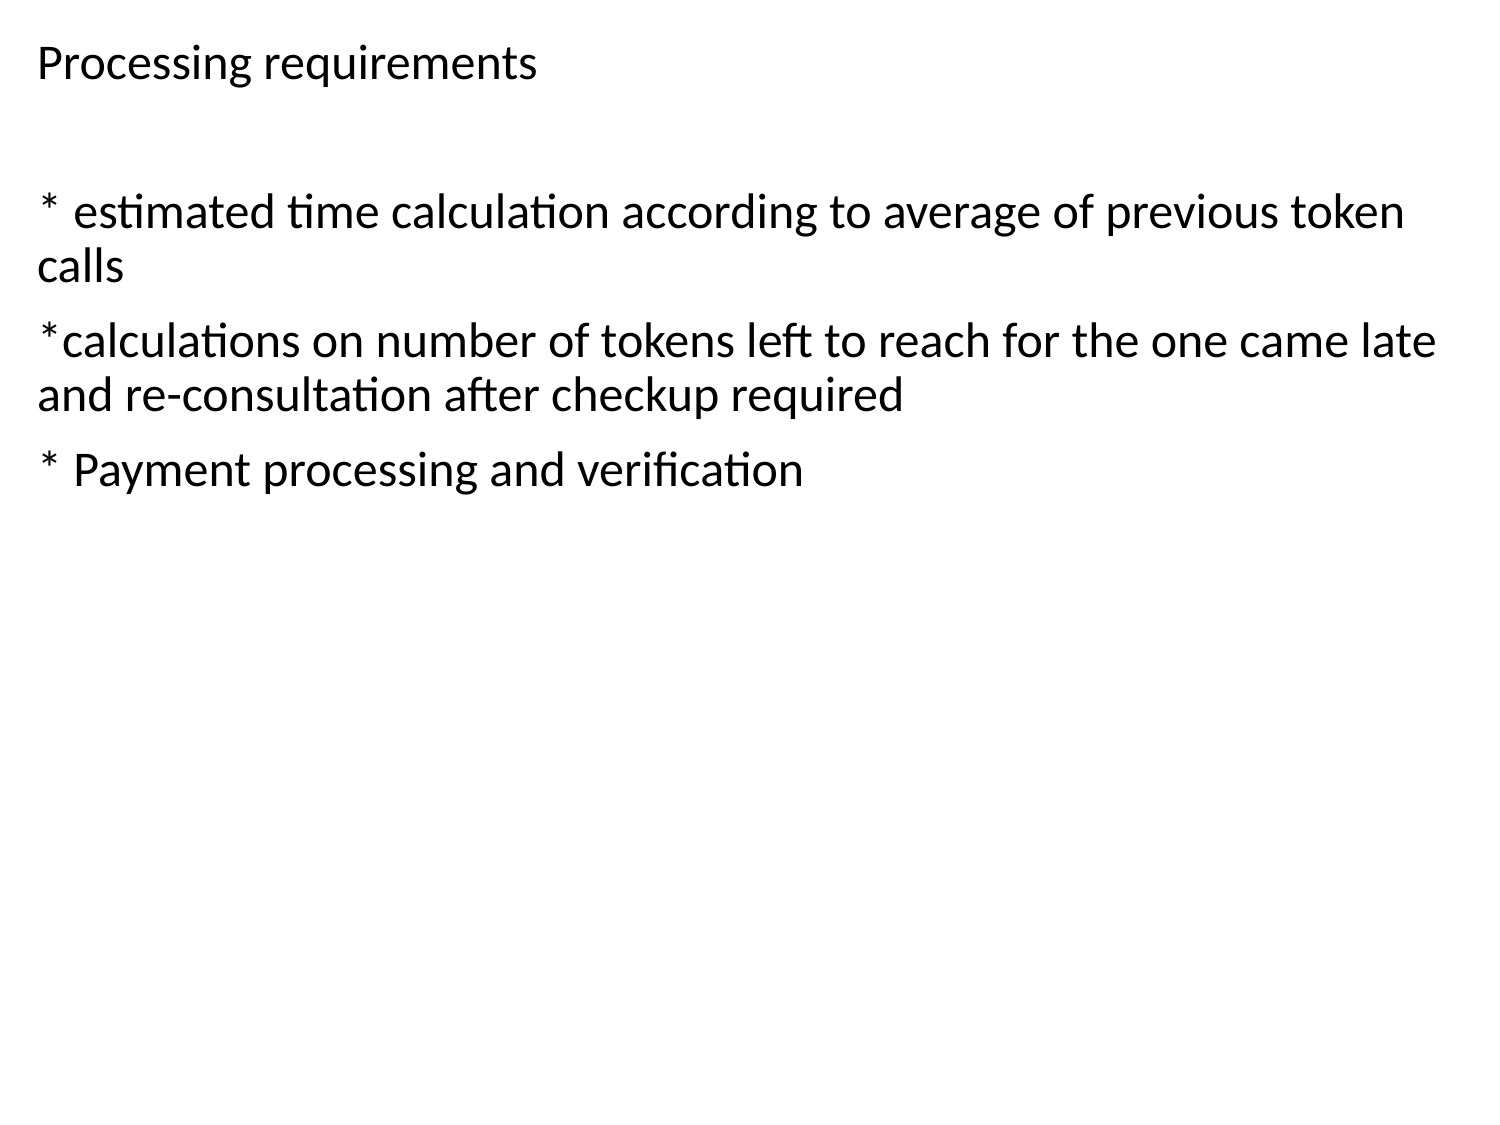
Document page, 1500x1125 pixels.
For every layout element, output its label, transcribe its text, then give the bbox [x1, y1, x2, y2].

subtitle Processing requirements * estimated time calculation according to average of previous token calls *calculations on number of tokens left to reach for the one came late and re-consultation after checkup required * Payment processing and verification [22, 28, 1454, 1053]
